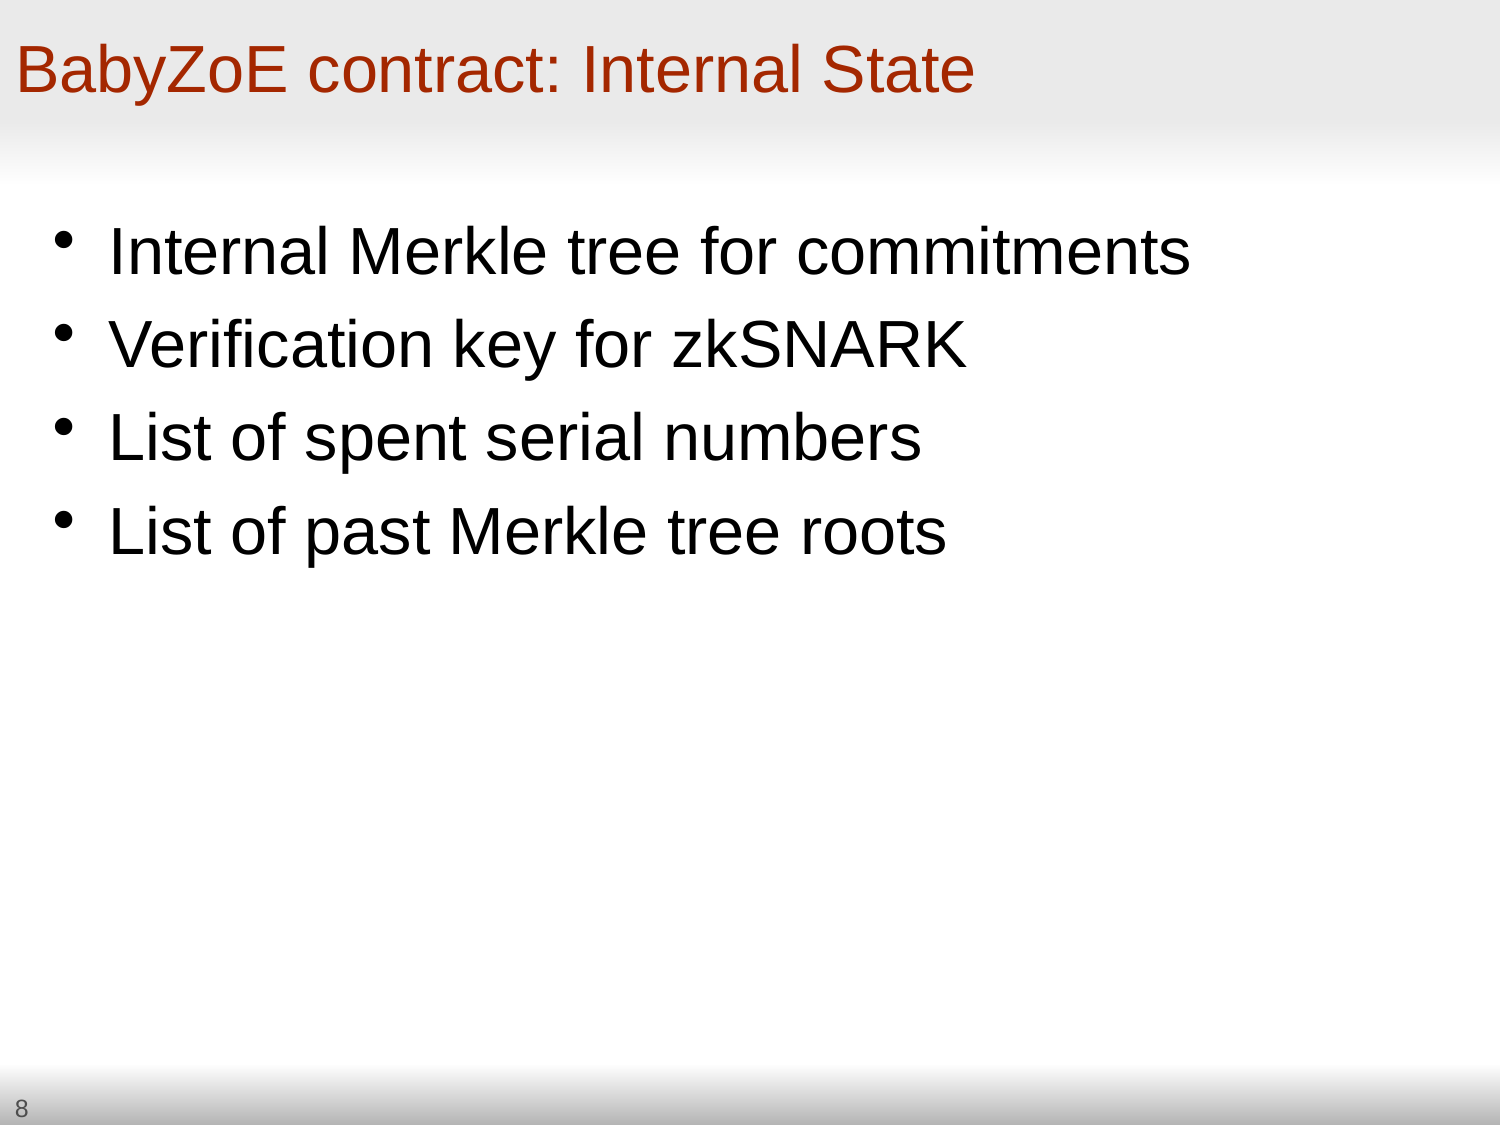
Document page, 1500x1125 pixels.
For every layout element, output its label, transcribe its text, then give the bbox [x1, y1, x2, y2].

title BabyZoE contract: Internal State [0, 3, 1500, 141]
list Internal Merkle tree for commitments Verification key for zkSNARK List of spent serial numbers List of past Merkle tree roots [37, 200, 1475, 1025]
